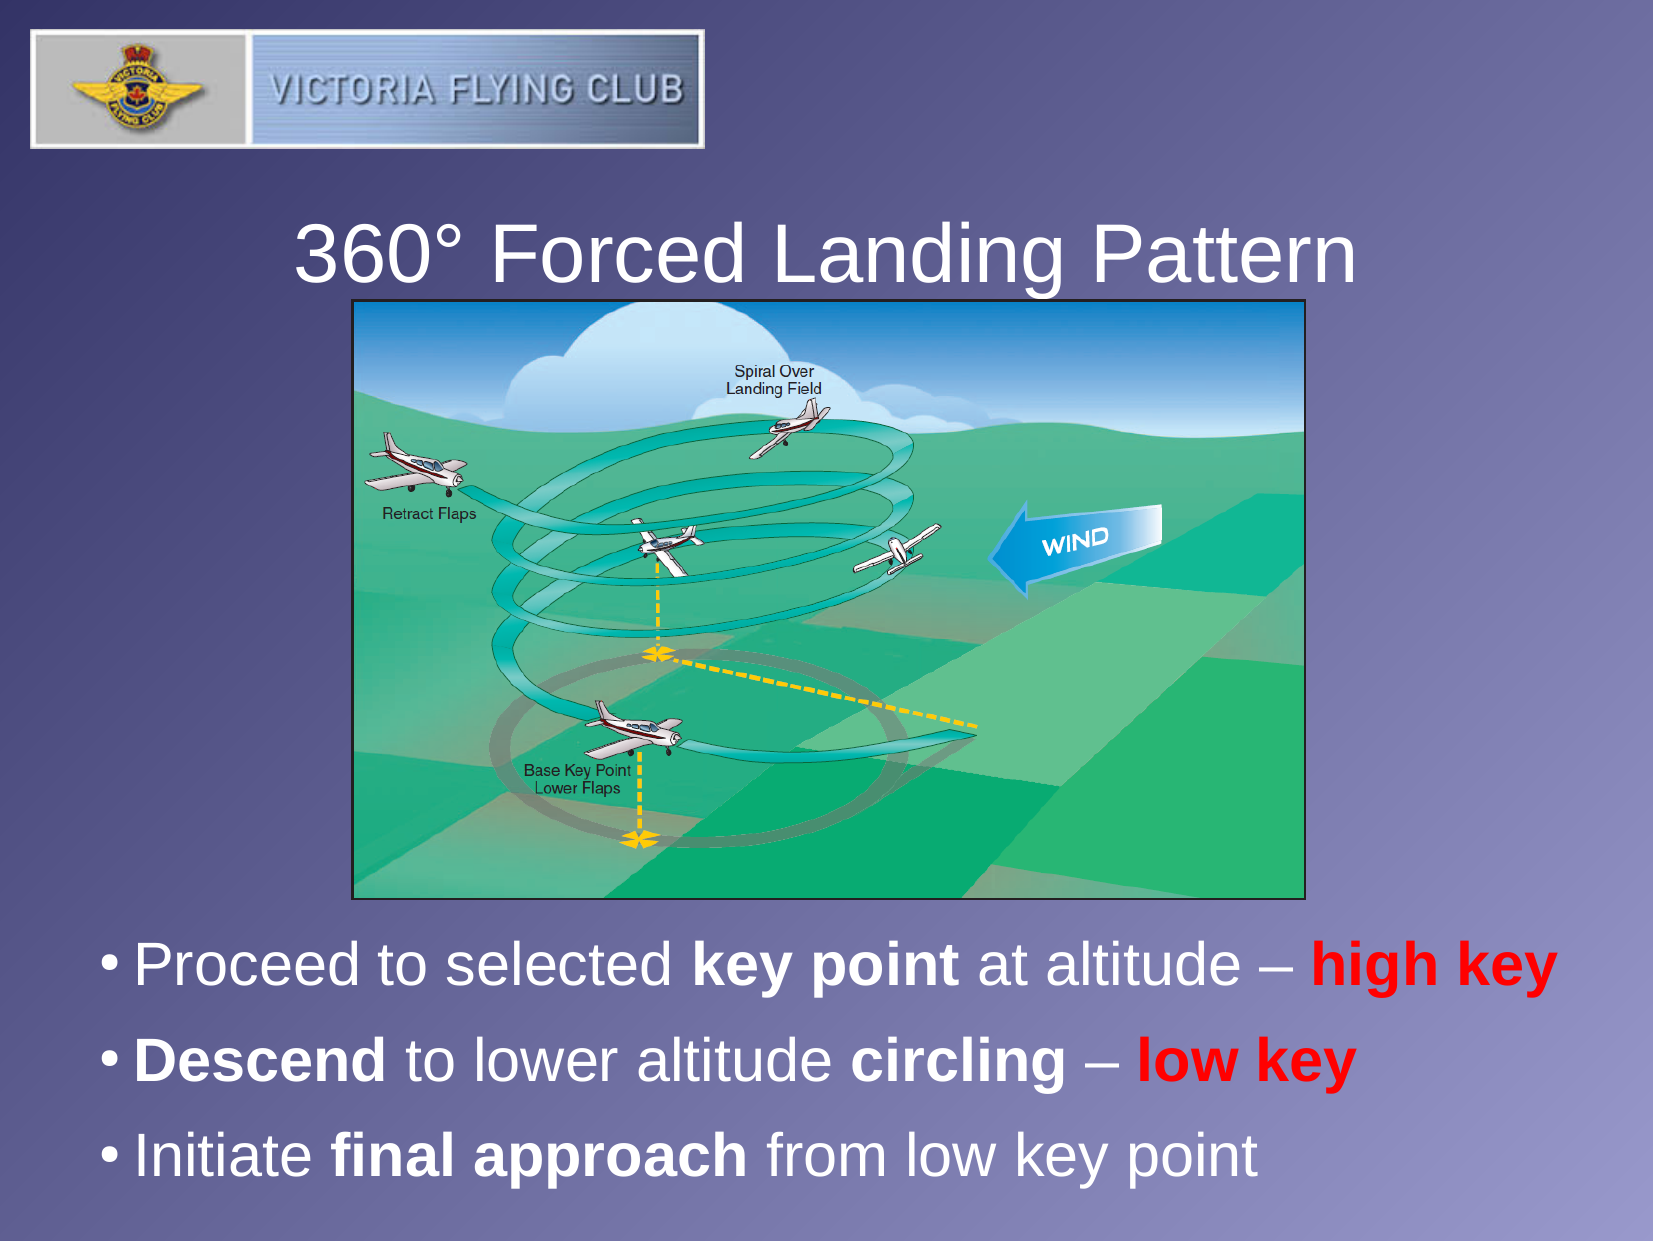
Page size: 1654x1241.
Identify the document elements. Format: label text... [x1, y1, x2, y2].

title 360° Forced Landing Pattern [82, 150, 1571, 358]
picture [30, 29, 705, 149]
list Proceed to selected key point at altitude – high key Descend to lower altitude circling – low key Initiate final approach from low key point [82, 930, 1571, 1201]
picture [351, 299, 1306, 901]
